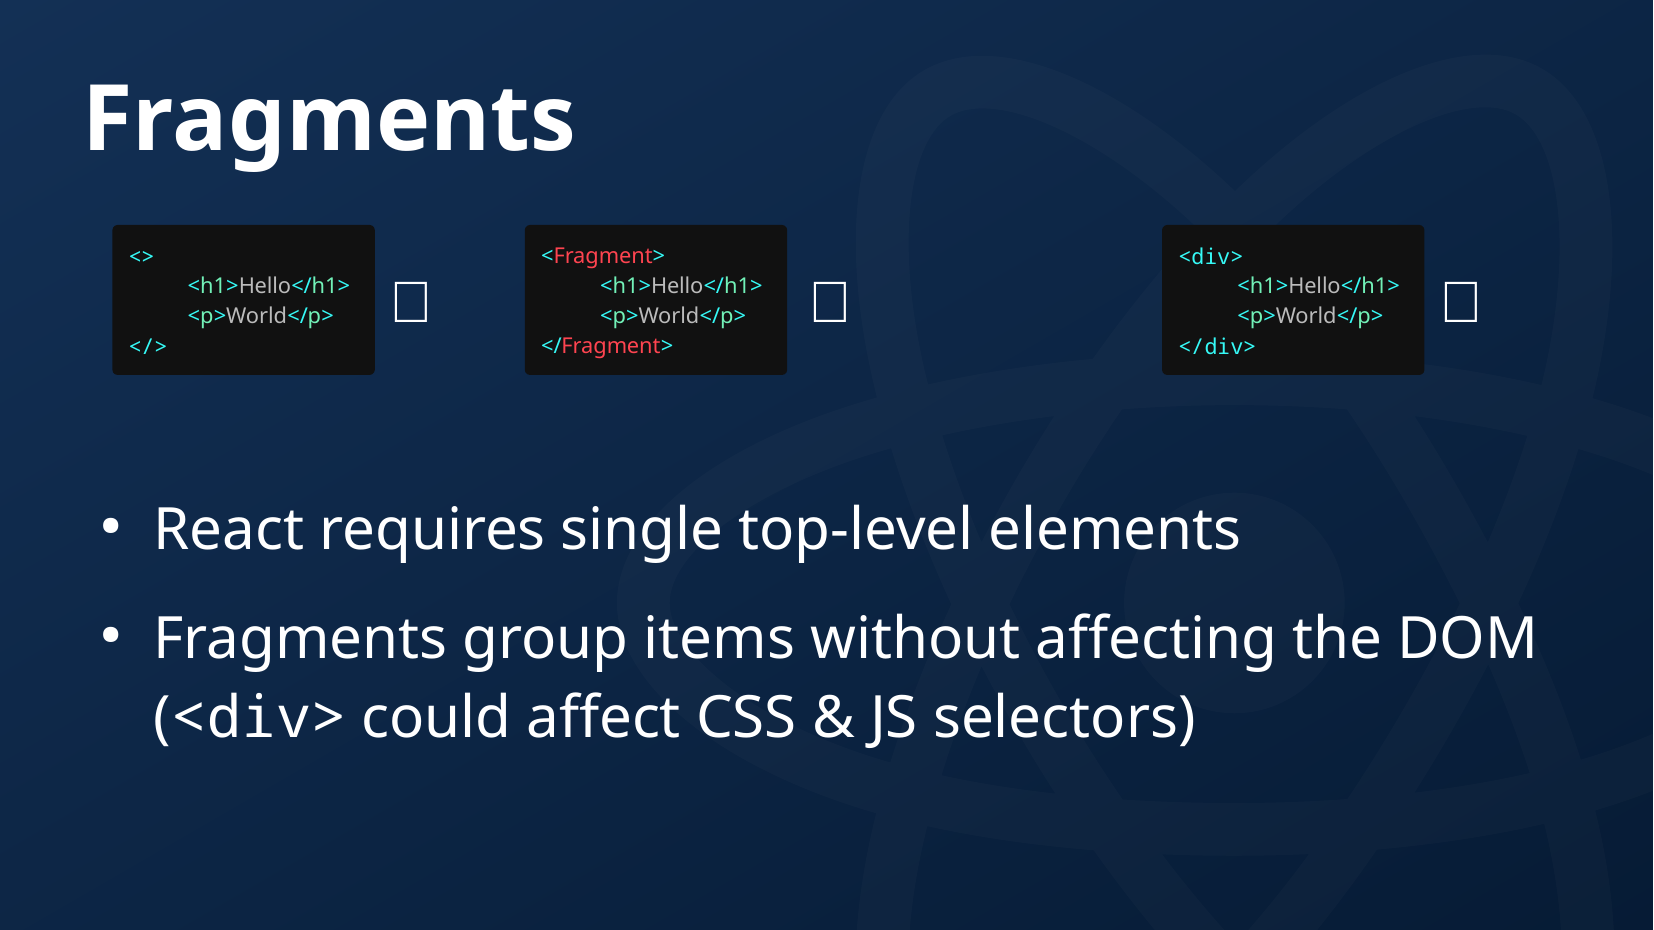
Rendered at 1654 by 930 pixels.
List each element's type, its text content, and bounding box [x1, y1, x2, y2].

list React requires single top-level elements Fragments group items without affecting the DOM (<div> could affect CSS & JS selectors) [82, 487, 1571, 757]
text_box ✅ [793, 262, 870, 343]
text_box <> <h1>Hello</h1> <p>World</p> </> [112, 224, 375, 375]
text_box ❌ [1424, 262, 1575, 376]
text_box ✅ [374, 262, 450, 343]
text_box <div> <h1>Hello</h1> <p>World</p> </div> [1162, 224, 1425, 375]
title Fragments [82, 37, 1571, 193]
text_box <Fragment> <h1>Hello</h1> <p>World</p> </Fragment> [524, 224, 788, 375]
